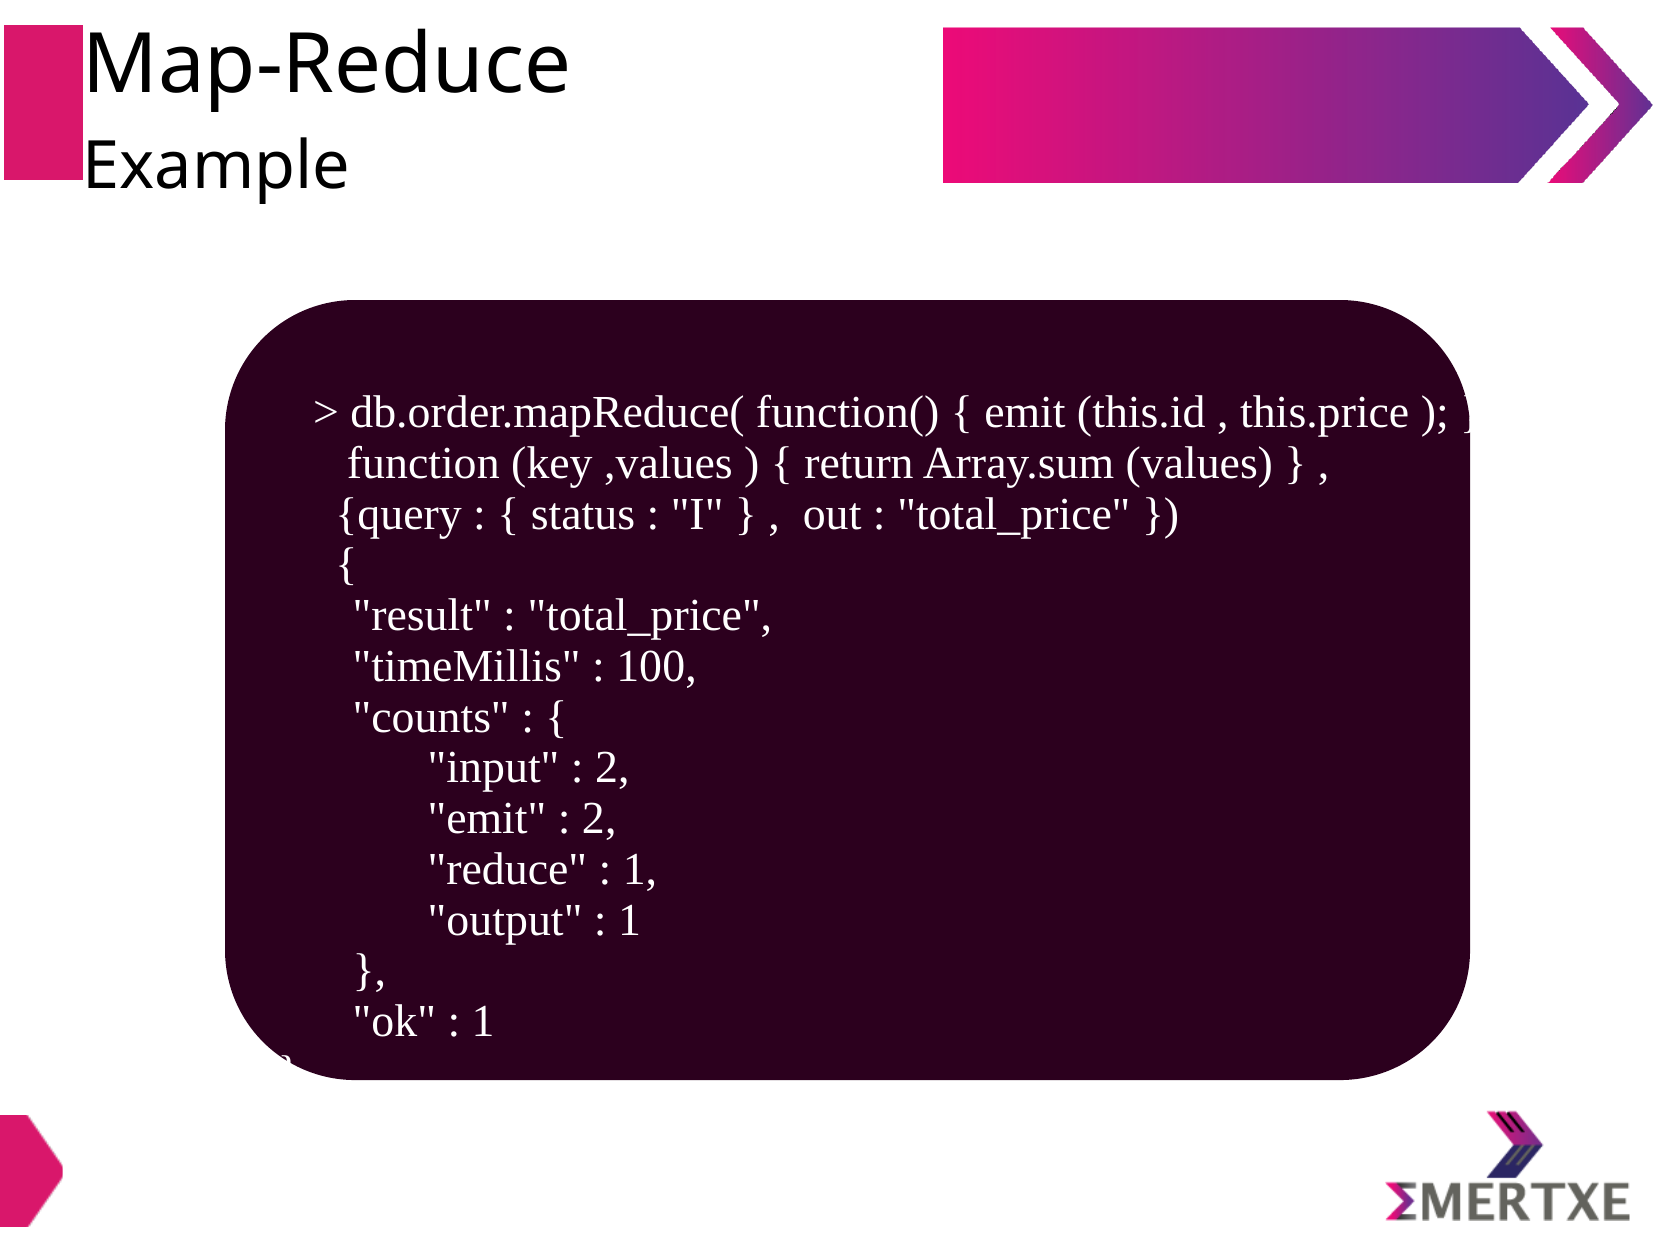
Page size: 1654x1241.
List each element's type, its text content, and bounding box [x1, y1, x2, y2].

text_box > db.order.mapReduce( function() { emit (this.id , this.price ); } , function (key ,values ) { return Array.sum (values) } , {query : { status : "I" } , out : "total_price" }) { "result" : "total_price", "timeMillis" : 100, "counts" : { "input" : 2, "emit" : 2, "reduce" : 1, "output" : 1 }, "ok" : 1 } [225, 300, 1471, 1081]
title Map-Reduce Example [82, 2, 1571, 210]
picture [1385, 1107, 1631, 1221]
picture [1571, 27, 1653, 183]
